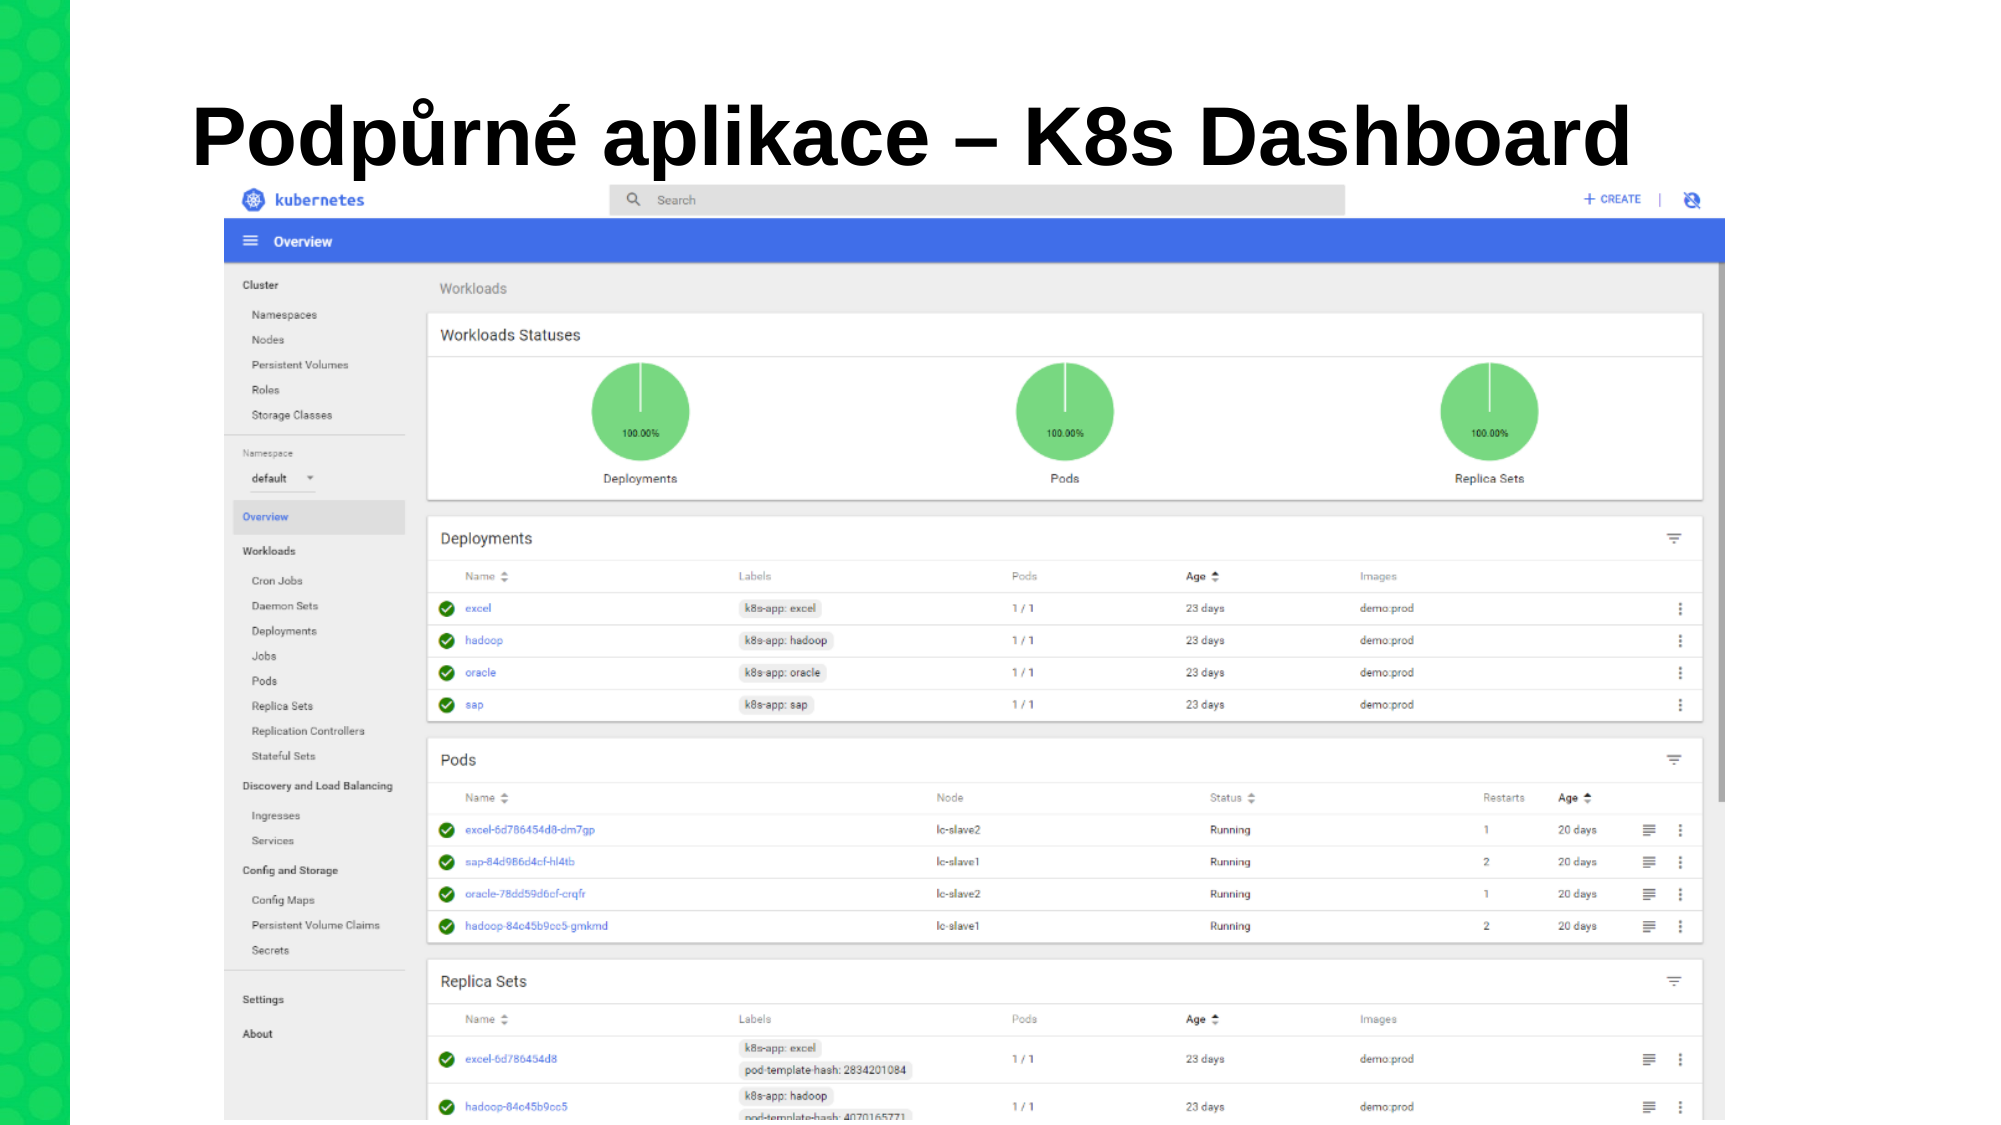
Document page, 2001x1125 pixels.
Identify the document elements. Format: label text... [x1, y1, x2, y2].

picture [0, 0, 81, 1125]
picture [224, 181, 1725, 1120]
title Podpůrné aplikace – K8s Dashboard [191, 90, 1863, 184]
